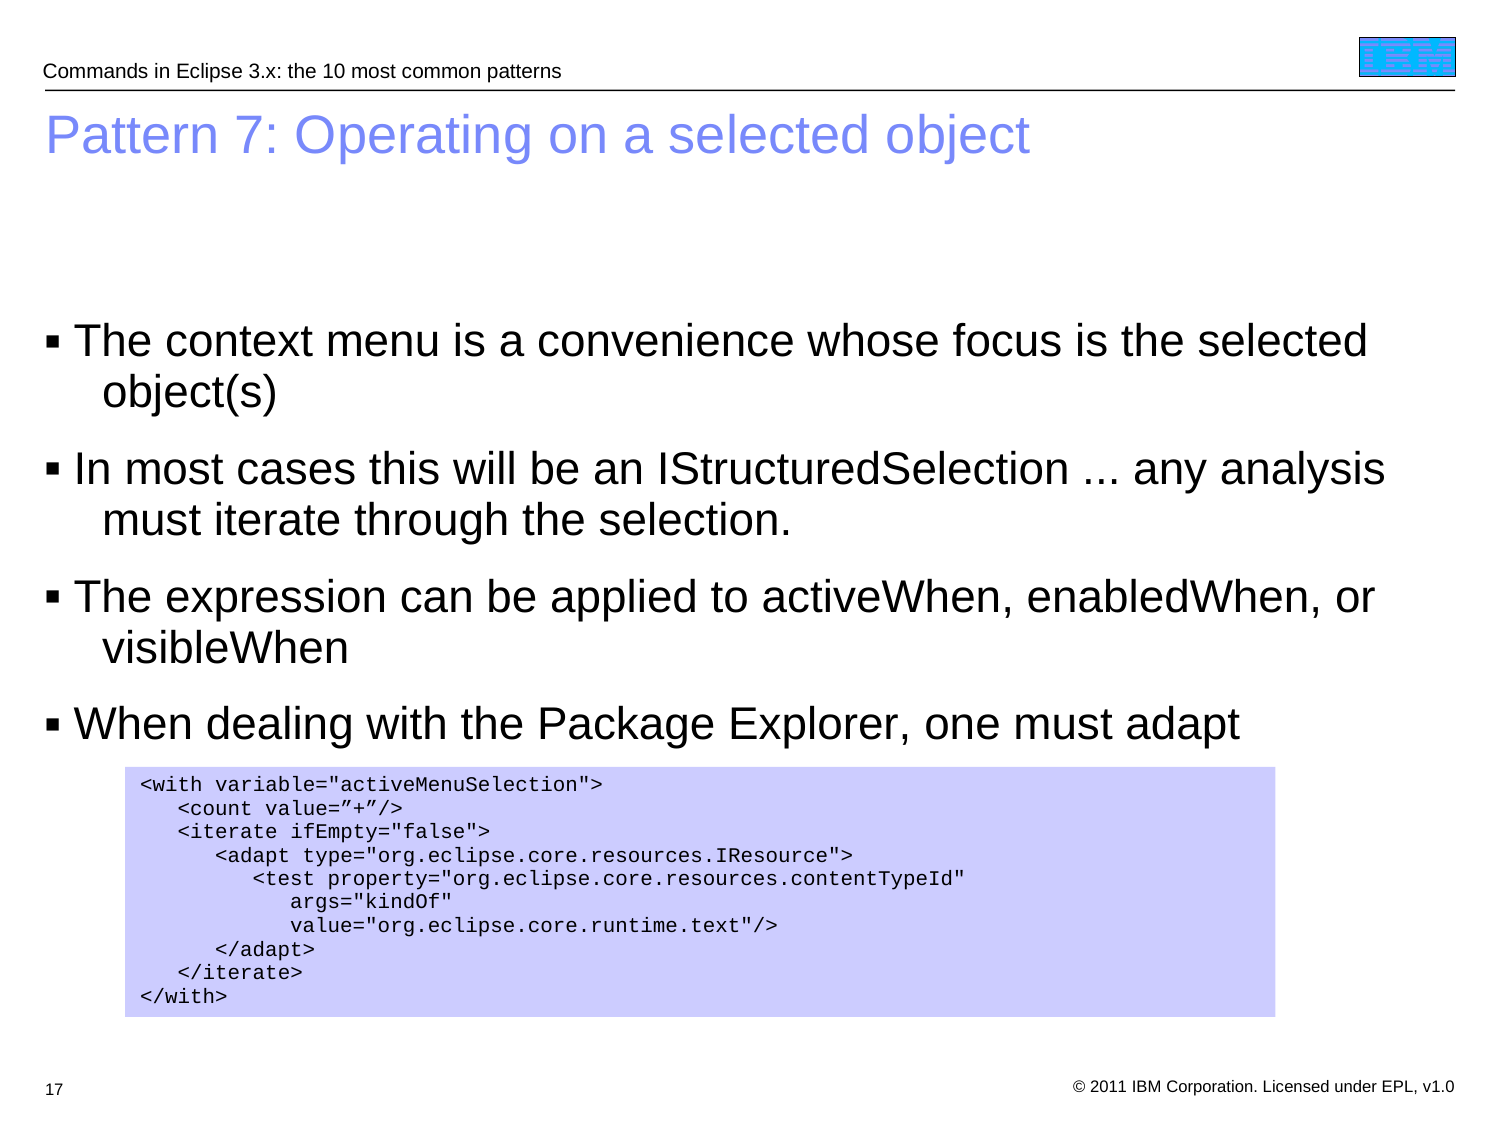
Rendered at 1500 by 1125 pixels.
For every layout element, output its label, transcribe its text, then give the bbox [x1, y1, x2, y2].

text_box <with variable="activeMenuSelection"> <count value=”+”/> <iterate ifEmpty="false"> <adapt type="org.eclipse.core.resources.IResource"> <test property="org.eclipse.core.resources.contentTypeId" args="kindOf" value="org.eclipse.core.runtime.text"/> </adapt> </iterate> </with> [125, 766, 1276, 1017]
title Pattern 7: Operating on a selected object [30, 97, 1456, 218]
text_box Commands in Eclipse 3.x: the 10 most common patterns [27, 37, 1312, 83]
list The context menu is a convenience whose focus is the selected object(s) In most cases this will be an IStructuredSelection ... any analysis must iterate through the selection. The expression can be applied to activeWhen, enabledWhen, or visibleWhen When dealing with the Package Explorer, one must adapt [30, 307, 1456, 1058]
